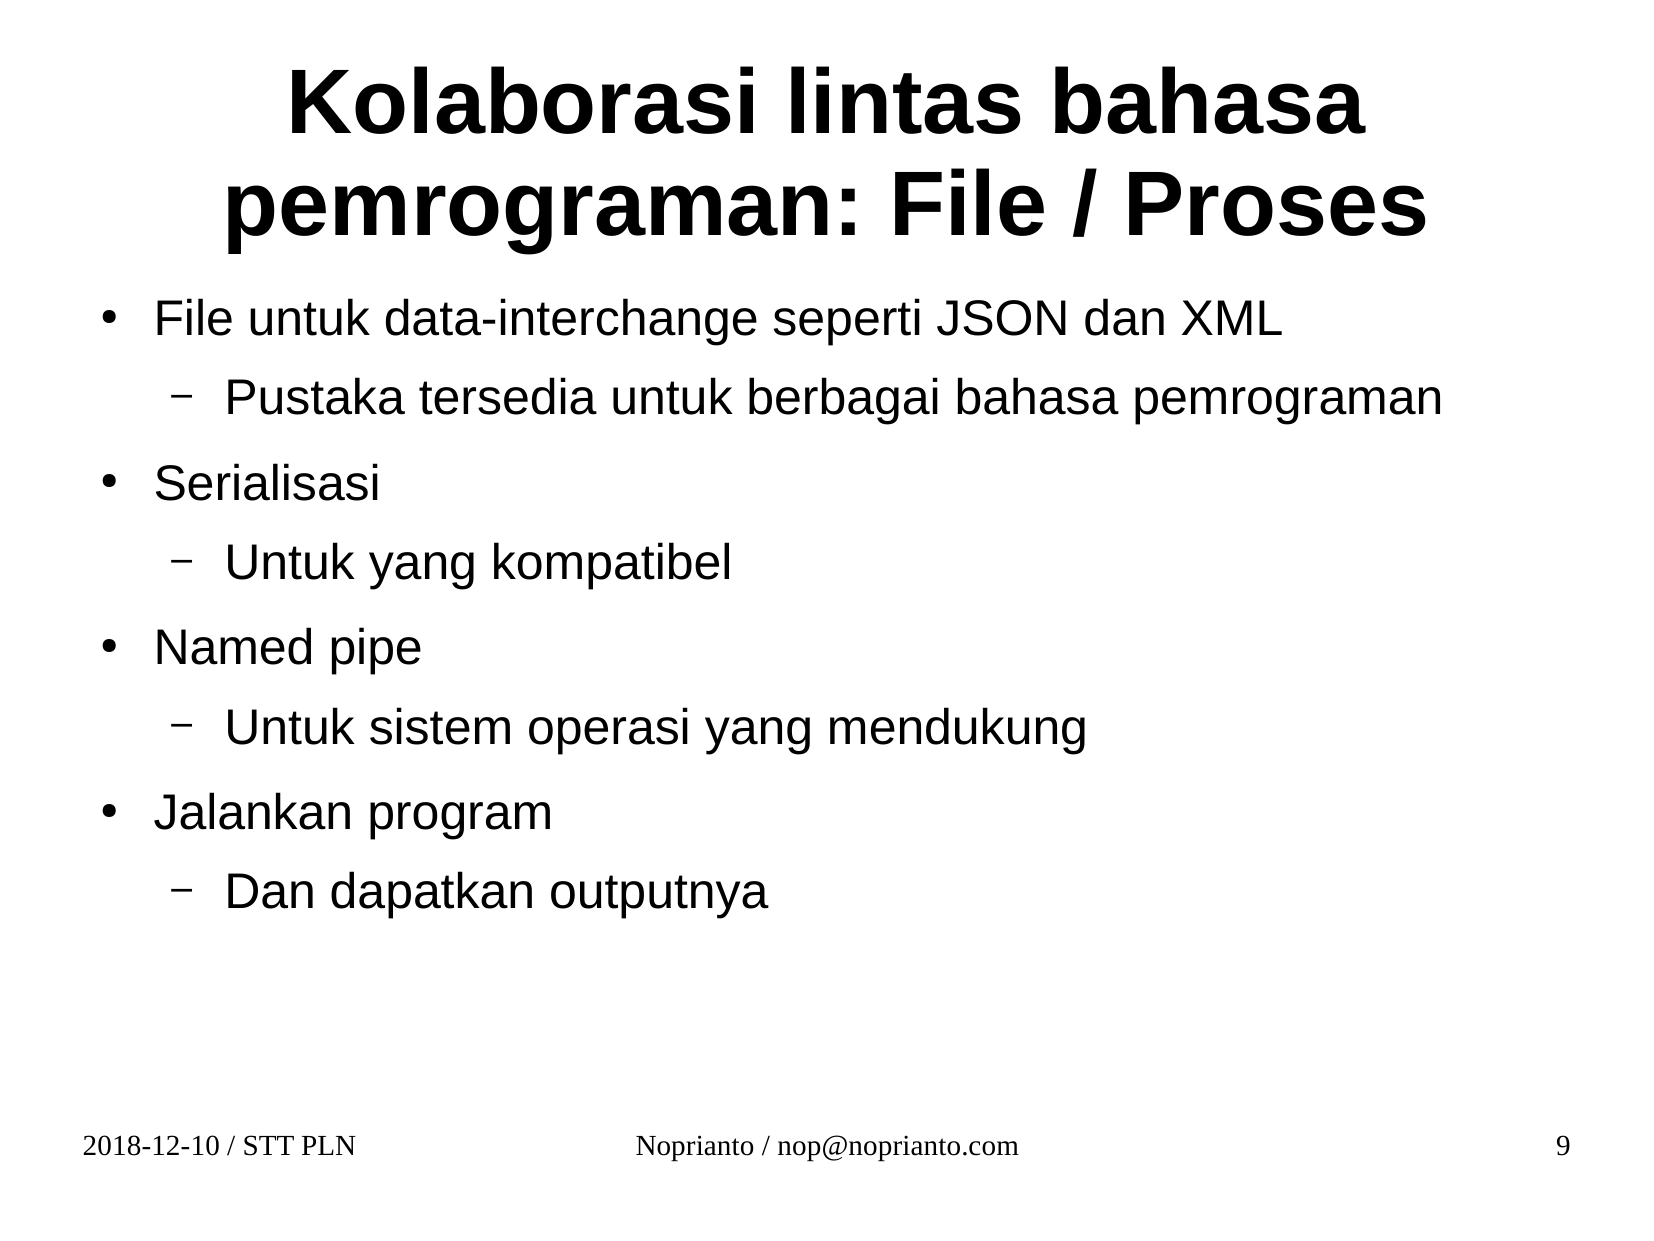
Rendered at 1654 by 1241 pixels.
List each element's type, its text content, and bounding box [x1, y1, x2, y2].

title Kolaborasi lintas bahasa pemrograman: File / Proses [82, 49, 1571, 257]
list File untuk data-interchange seperti JSON dan XML Pustaka tersedia untuk berbagai bahasa pemrograman Serialisasi Untuk yang kompatibel Named pipe Untuk sistem operasi yang mendukung Jalankan program Dan dapatkan outputnya [82, 290, 1571, 1010]
